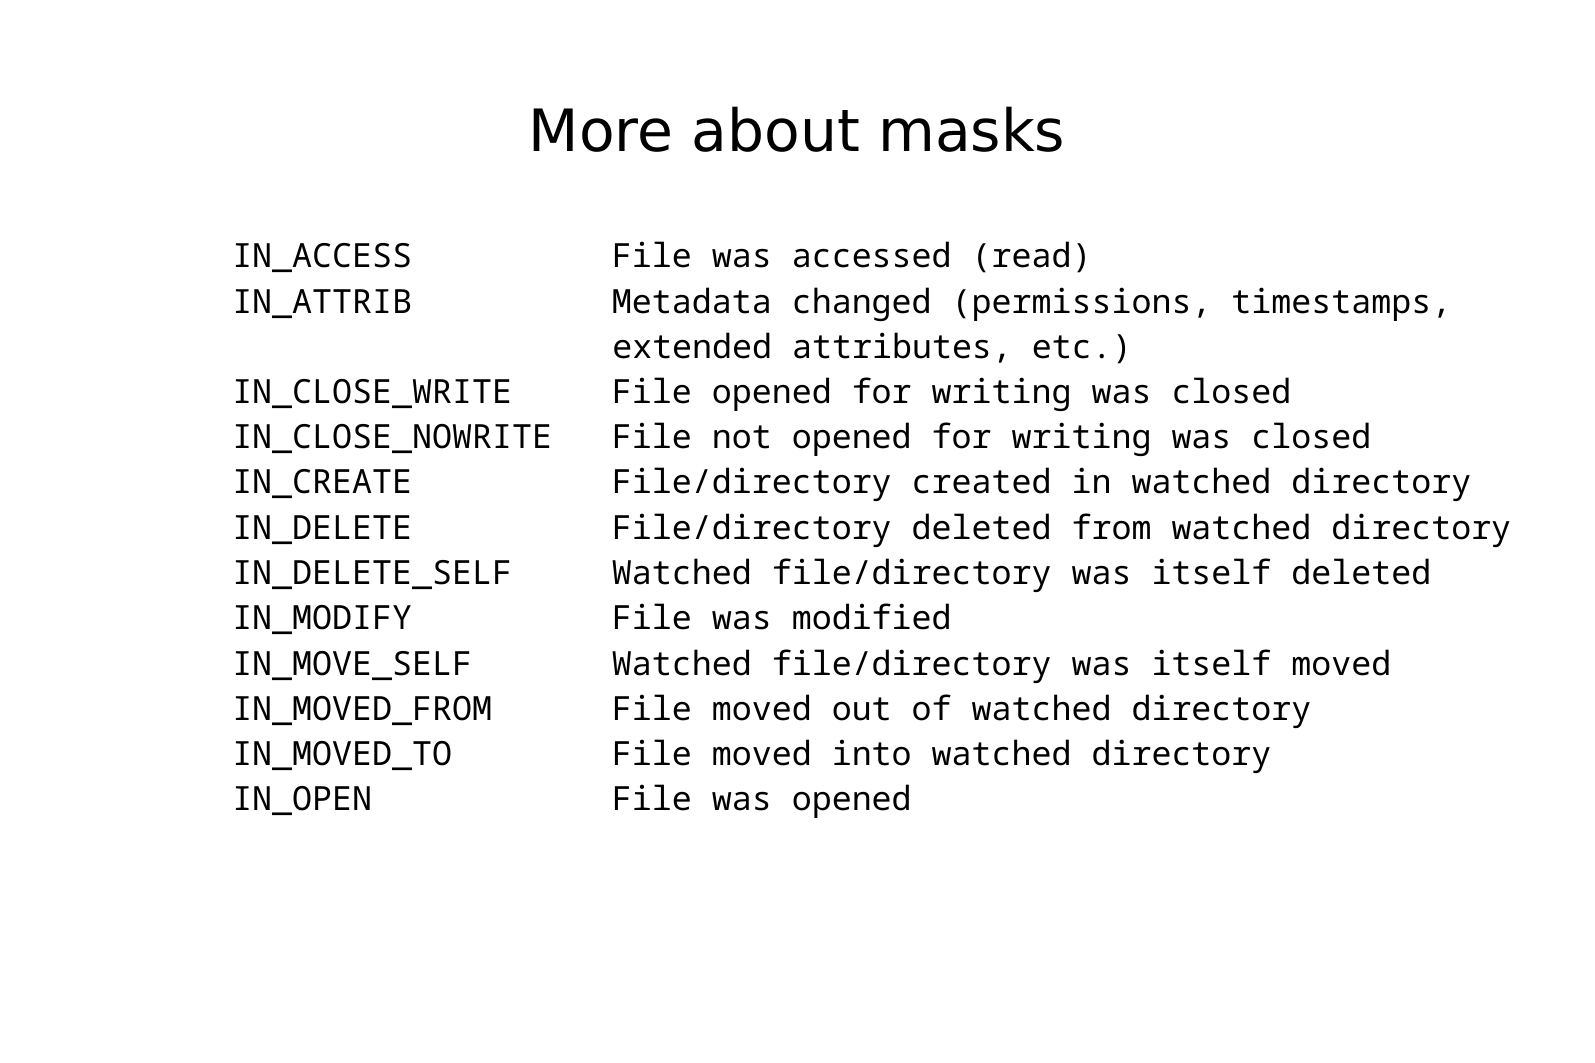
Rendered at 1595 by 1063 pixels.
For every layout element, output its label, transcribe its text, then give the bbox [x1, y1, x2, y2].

text_box IN_ACCESS File was accessed (read) IN_ATTRIB Metadata changed (permissions, timestamps, extended attributes, etc.) IN_CLOSE_WRITE File opened for writing was closed IN_CLOSE_NOWRITE File not opened for writing was closed IN_CREATE File/directory created in watched directory IN_DELETE File/directory deleted from watched directory IN_DELETE_SELF Watched file/directory was itself deleted IN_MODIFY File was modified IN_MOVE_SELF Watched file/directory was itself moved IN_MOVED_FROM File moved out of watched directory IN_MOVED_TO File moved into watched directory IN_OPEN File was opened [37, 225, 1576, 976]
title More about masks [79, 42, 1515, 220]
